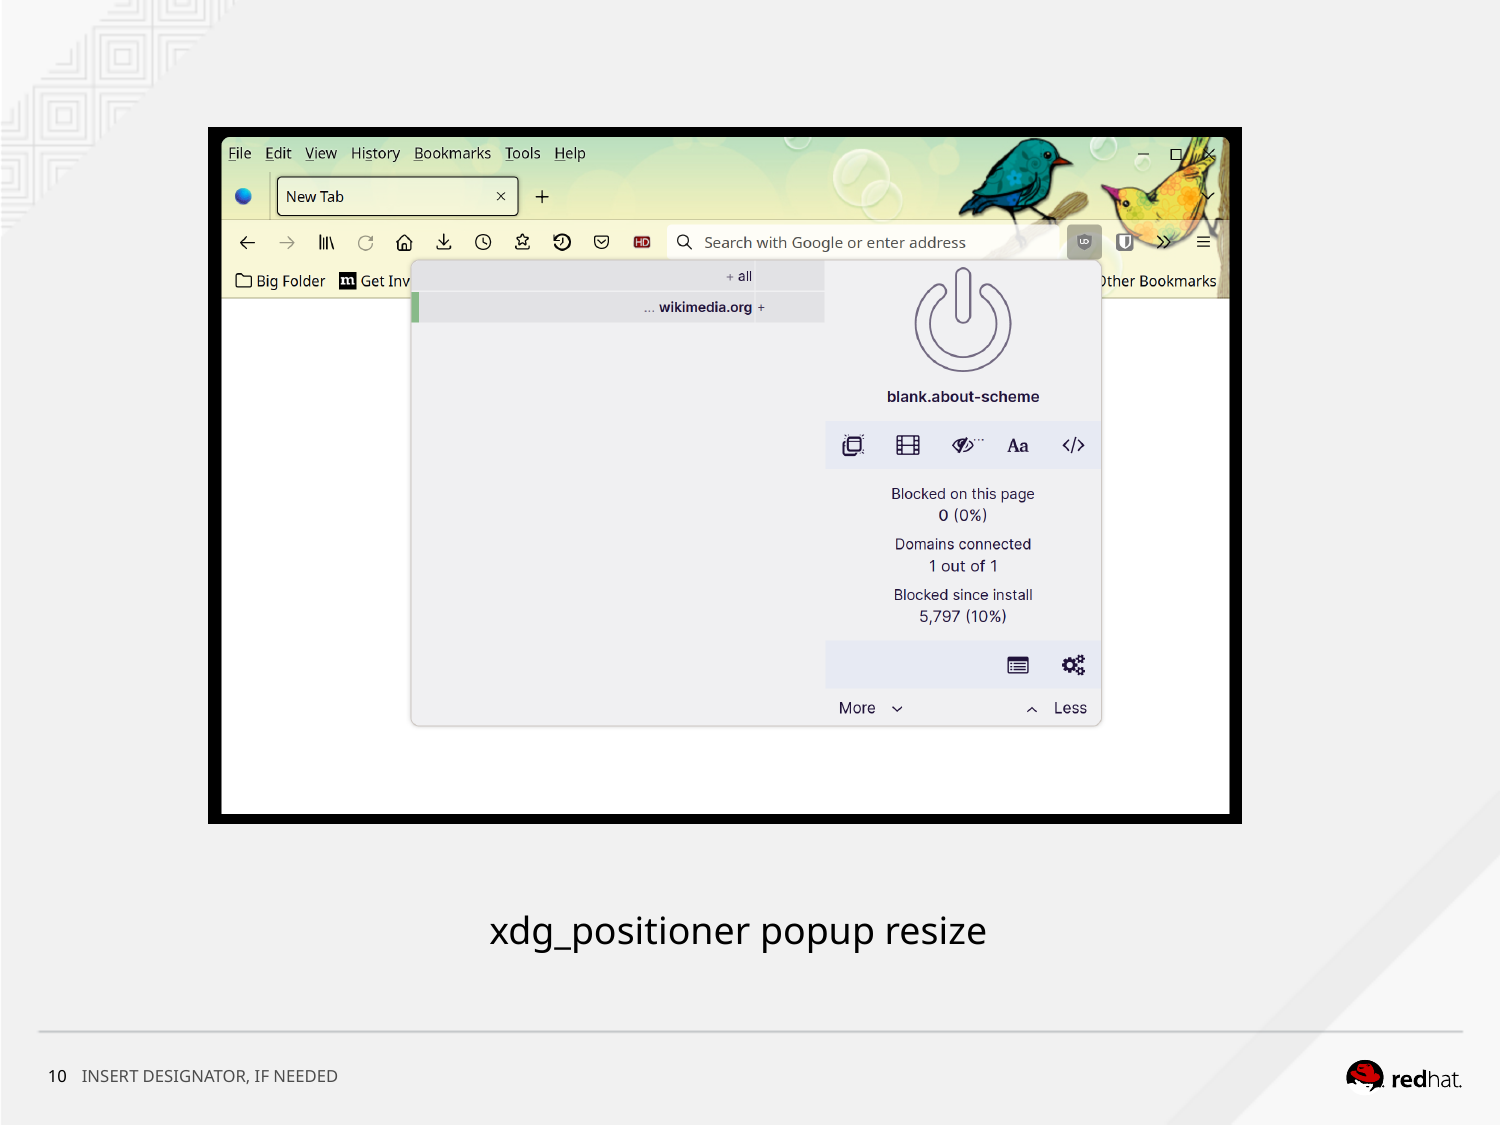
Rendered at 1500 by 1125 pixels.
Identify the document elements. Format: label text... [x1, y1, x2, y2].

text_box xdg_positioner popup resize [474, 897, 1003, 964]
picture [0, 0, 1500, 1125]
